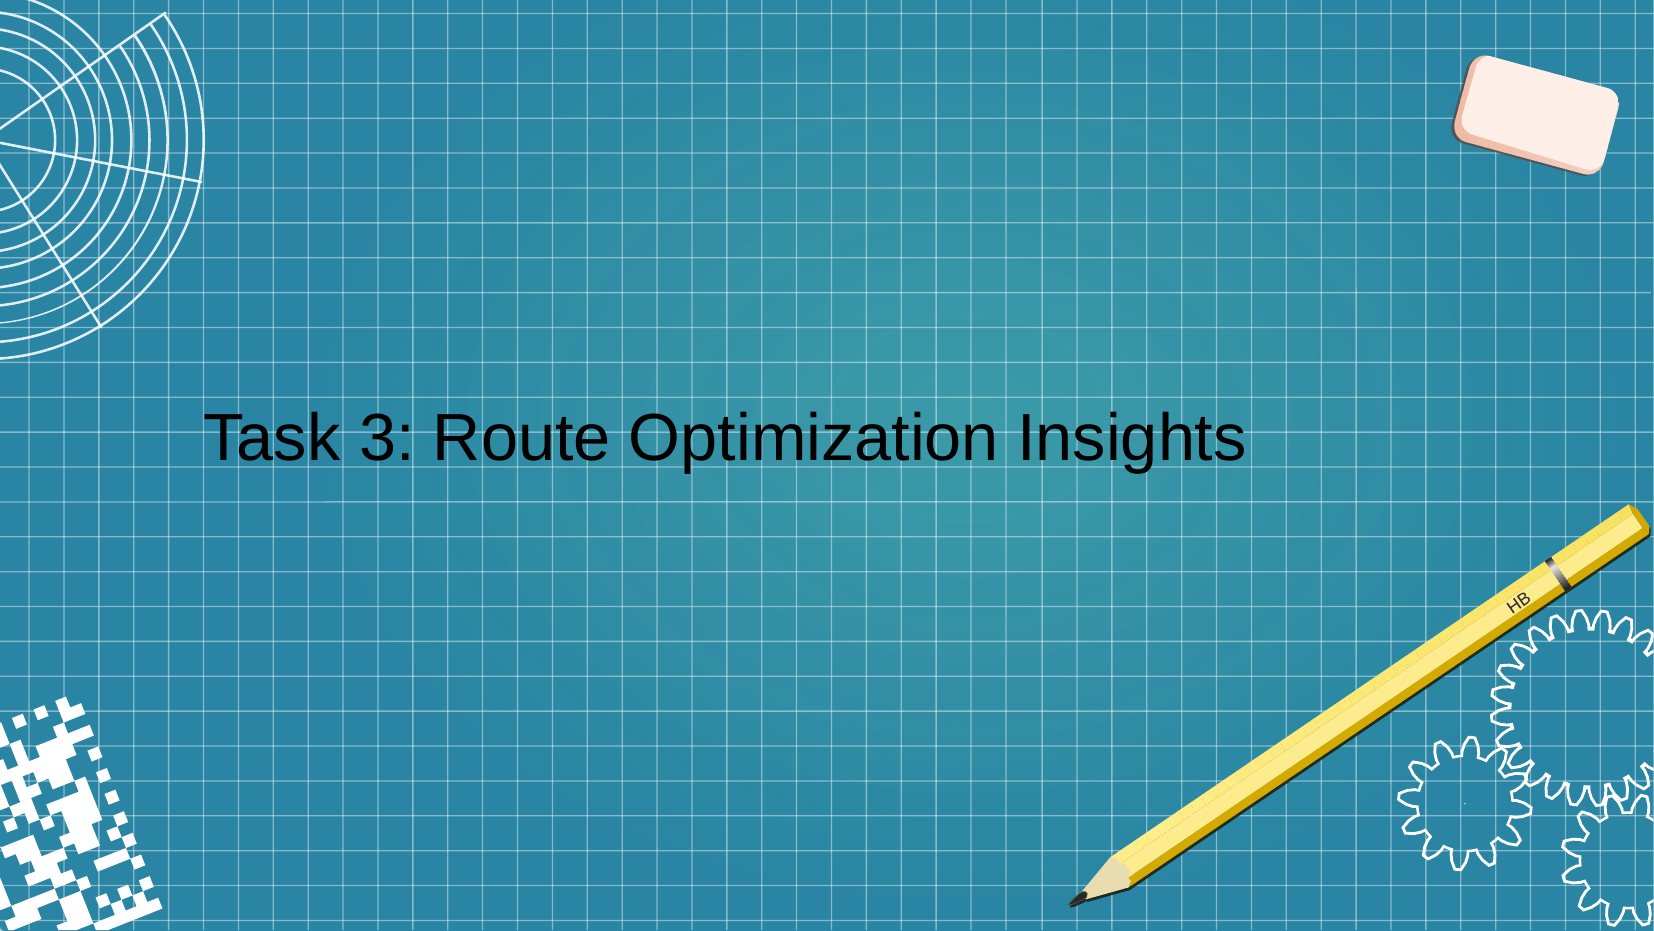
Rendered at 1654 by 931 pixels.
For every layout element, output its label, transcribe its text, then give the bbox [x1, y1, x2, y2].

subtitle Task 3: Route Optimization Insights [0, 0, 1489, 931]
